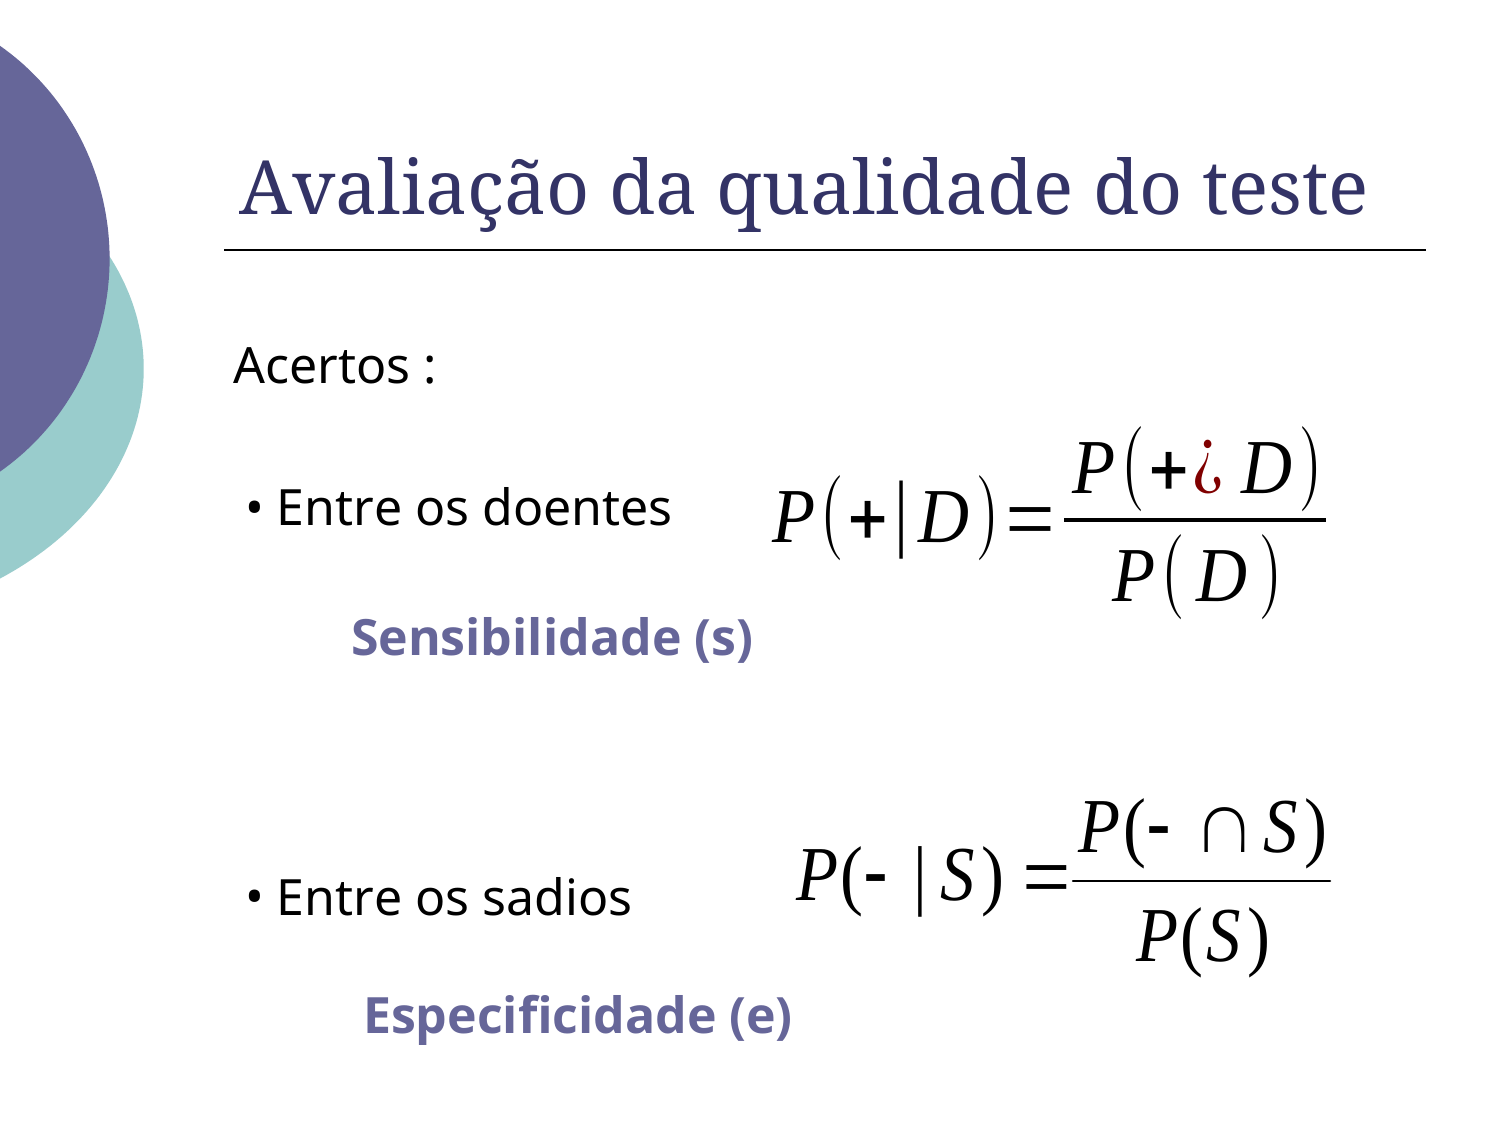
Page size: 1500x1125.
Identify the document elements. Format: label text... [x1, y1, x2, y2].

chart [750, 420, 1353, 622]
text_box Acertos : [218, 326, 916, 402]
text_box Sensibilidade (s) [336, 597, 1105, 674]
chart [785, 778, 1341, 990]
text_box Entre os sadios [230, 857, 762, 934]
text_box Especificidade (e) [348, 976, 1117, 1052]
text_box Entre os doentes [230, 467, 762, 544]
title Avaliação da qualidade do teste [224, 49, 1425, 237]
